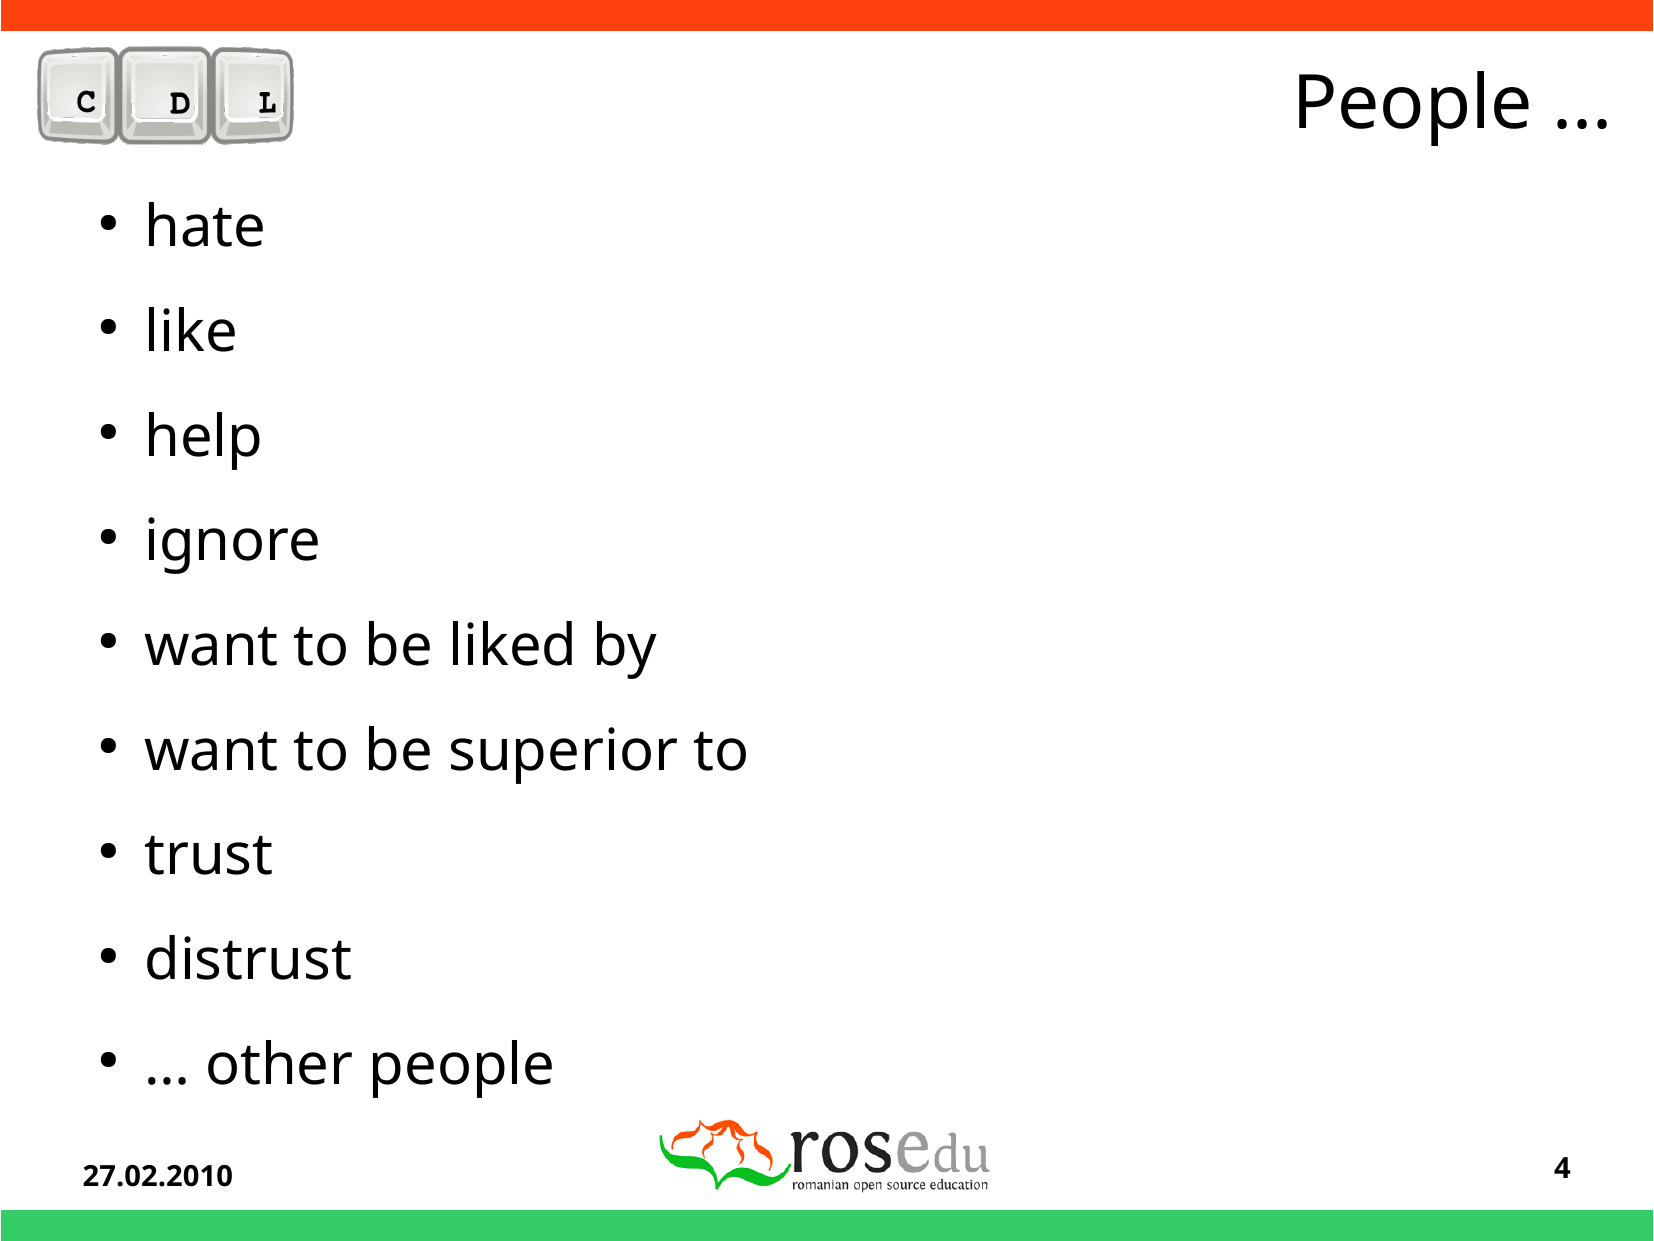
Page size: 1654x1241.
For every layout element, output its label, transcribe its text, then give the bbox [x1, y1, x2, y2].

list hate like help ignore want to be liked by want to be superior to trust distrust … other people [82, 182, 1571, 1104]
title People ... [300, 52, 1613, 146]
picture [37, 46, 294, 145]
picture [656, 1104, 1005, 1209]
